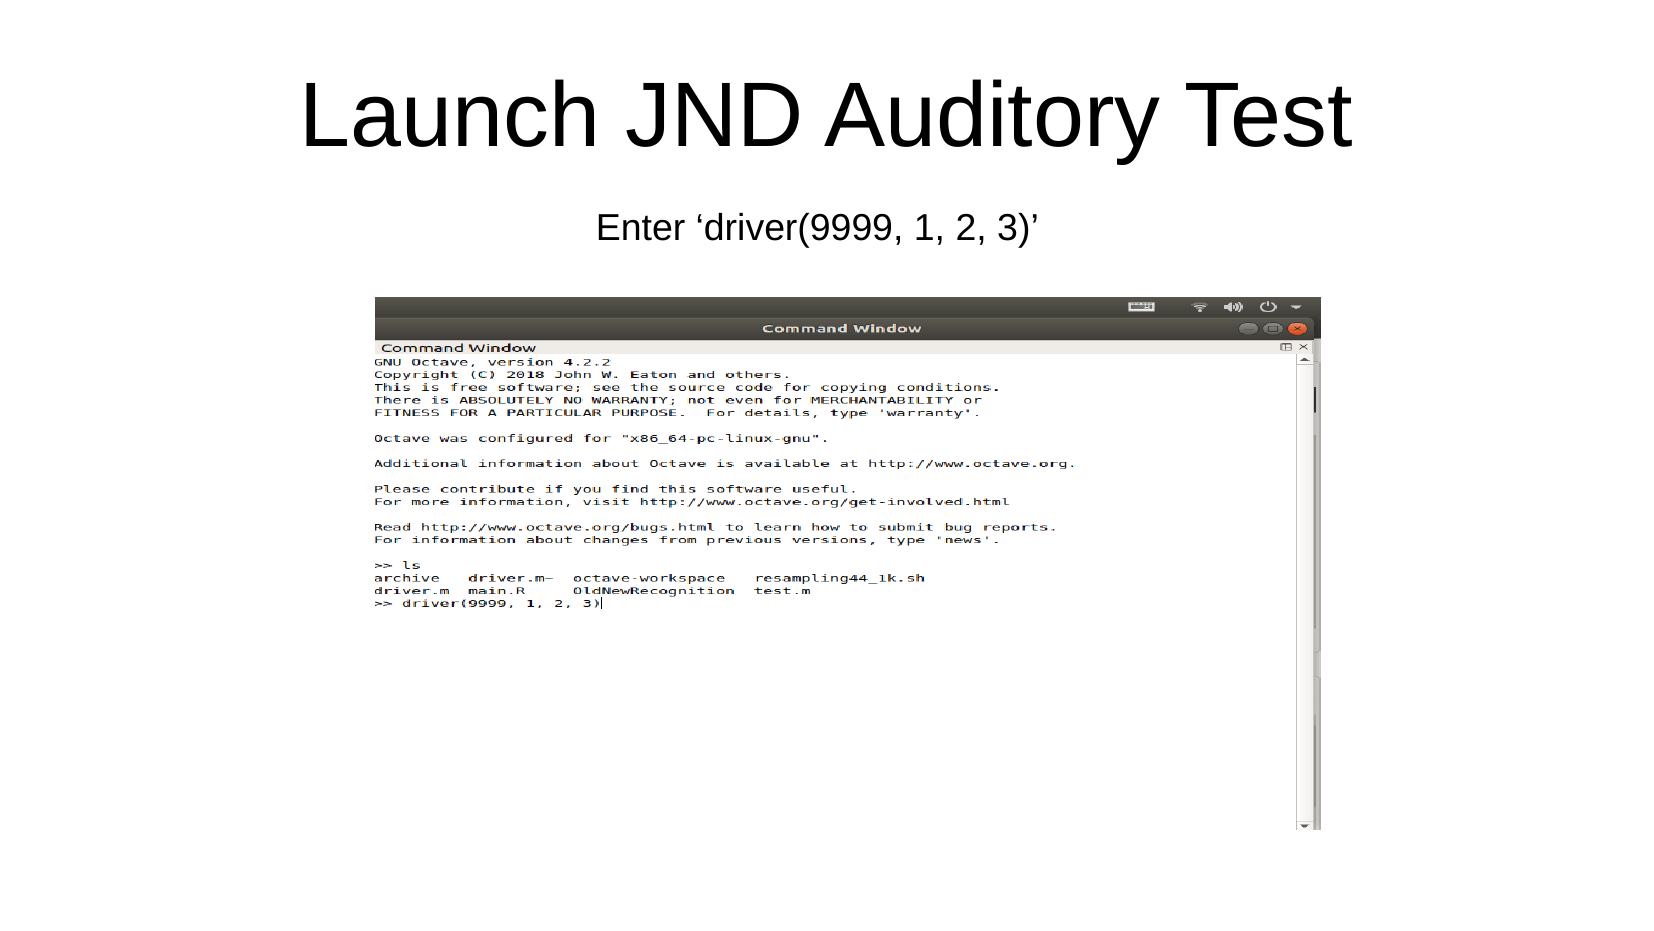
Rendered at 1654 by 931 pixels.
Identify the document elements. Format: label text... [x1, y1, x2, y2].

text_box Enter ‘driver(9999, 1, 2, 3)’ [581, 198, 1096, 271]
picture [375, 297, 1321, 830]
title Launch JND Auditory Test [82, 37, 1571, 193]
